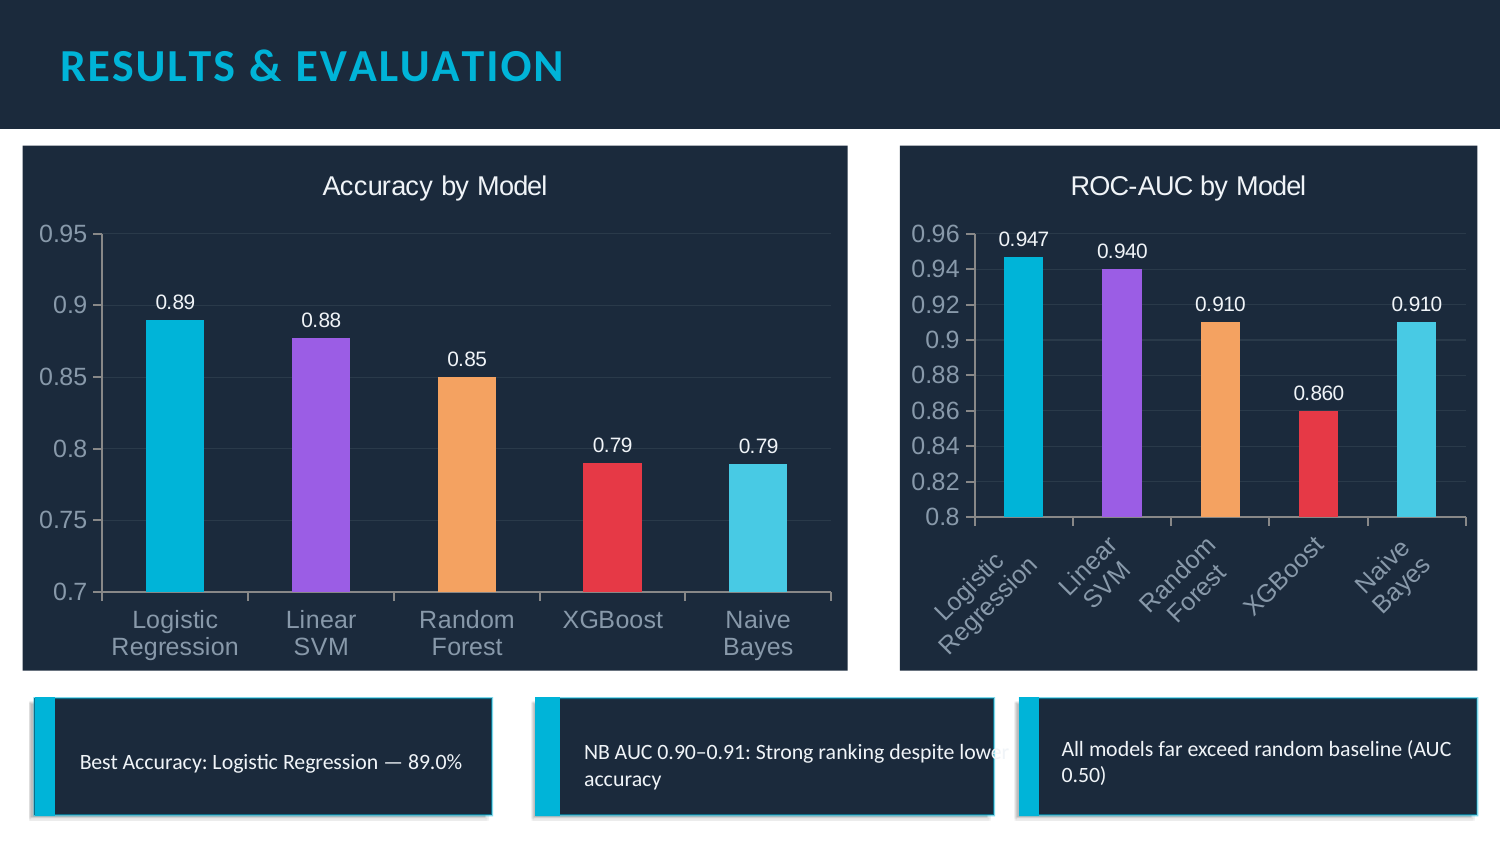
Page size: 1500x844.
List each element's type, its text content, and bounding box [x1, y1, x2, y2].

chart [899, 145, 1478, 671]
text_box NB AUC 0.90–0.91: Strong ranking despite lower accuracy [584, 713, 1012, 815]
text_box [1020, 698, 1477, 815]
text_box All models far exceed random baseline (AUC 0.50) [1062, 709, 1489, 812]
text_box RESULTS & EVALUATION [60, 18, 1410, 108]
text_box [0, 0, 1500, 128]
text_box [537, 698, 994, 815]
chart [22, 145, 848, 671]
text_box [34, 698, 492, 815]
text_box Best Accuracy: Logistic Regression — 89.0% [80, 709, 507, 812]
